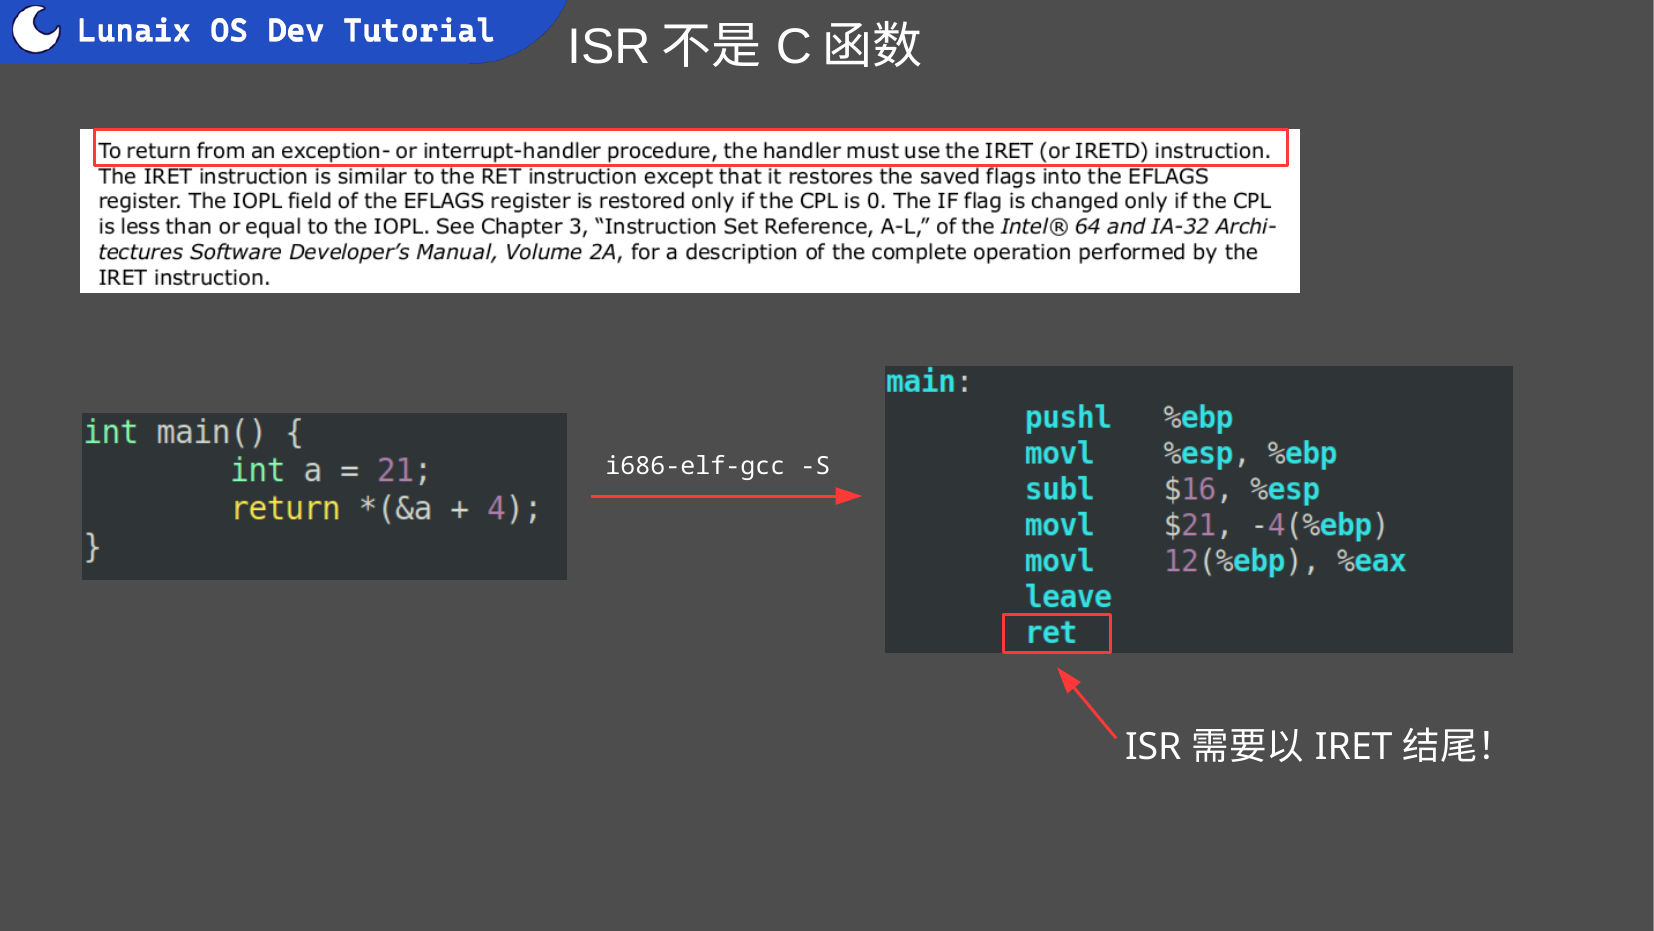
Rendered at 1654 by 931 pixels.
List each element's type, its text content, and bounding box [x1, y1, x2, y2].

text_box ISR需要以IRET结尾！ [1110, 708, 1548, 780]
title ISR不是C函数 [566, 0, 1654, 83]
picture [0, 0, 1654, 931]
text_box i686-elf-gcc -S [590, 440, 851, 485]
